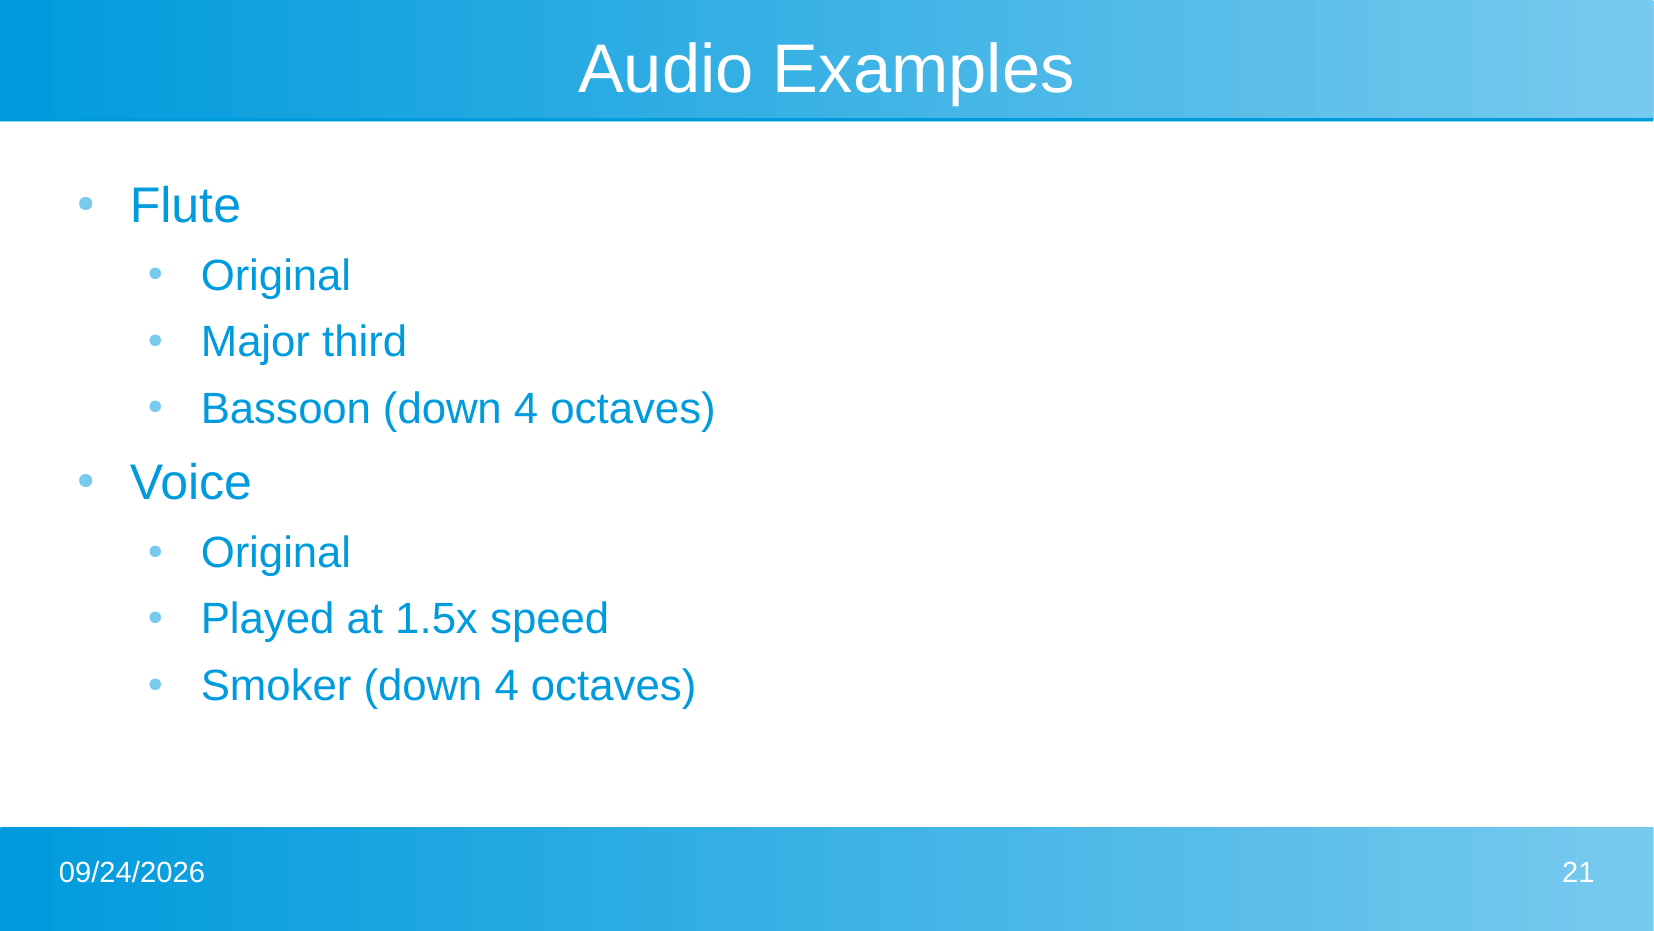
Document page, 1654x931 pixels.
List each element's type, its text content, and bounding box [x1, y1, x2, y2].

list Flute Original Major third Bassoon (down 4 octaves) Voice Original Played at 1.5x speed Smoker (down 4 octaves) [59, 177, 1595, 768]
title Audio Examples [59, 29, 1595, 108]
